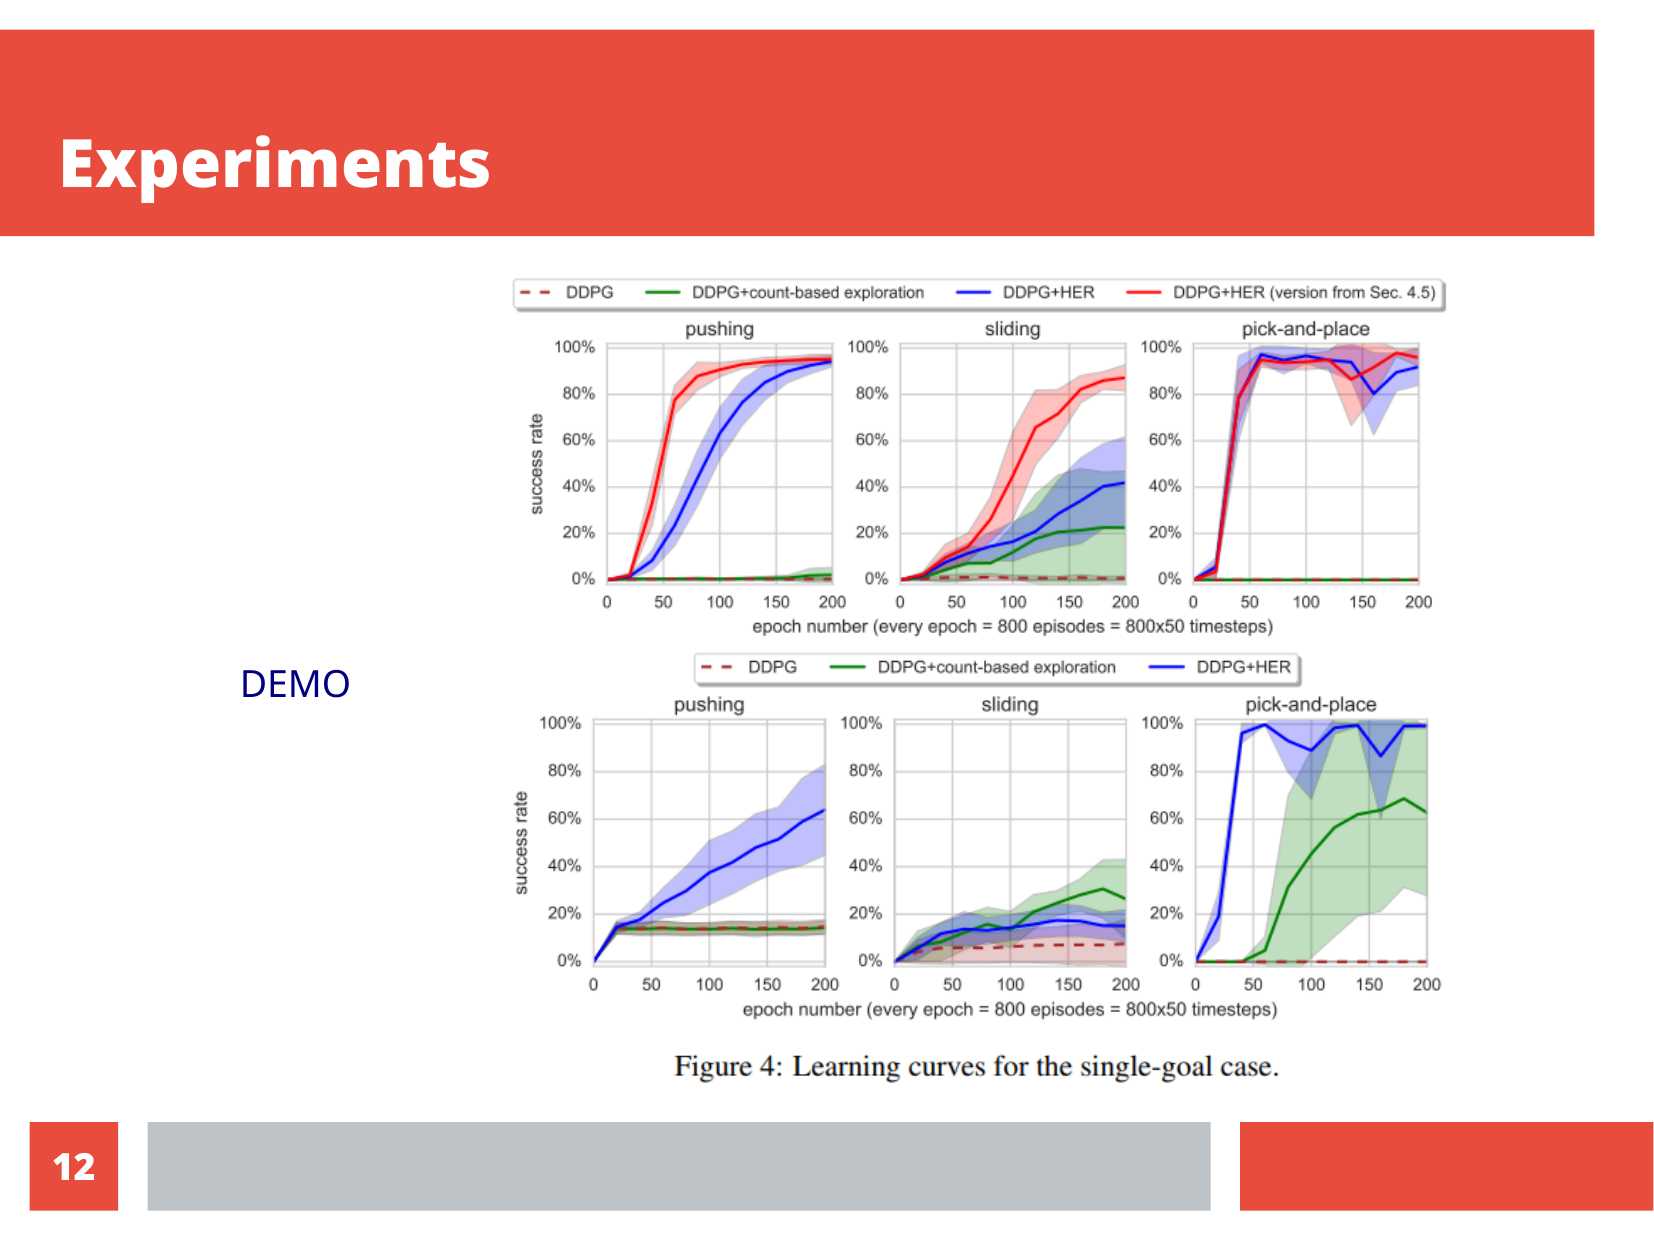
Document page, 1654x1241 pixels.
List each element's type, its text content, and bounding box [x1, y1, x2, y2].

picture [461, 243, 1501, 1111]
text_box DEMO [225, 650, 372, 721]
title Experiments [59, 59, 1595, 207]
